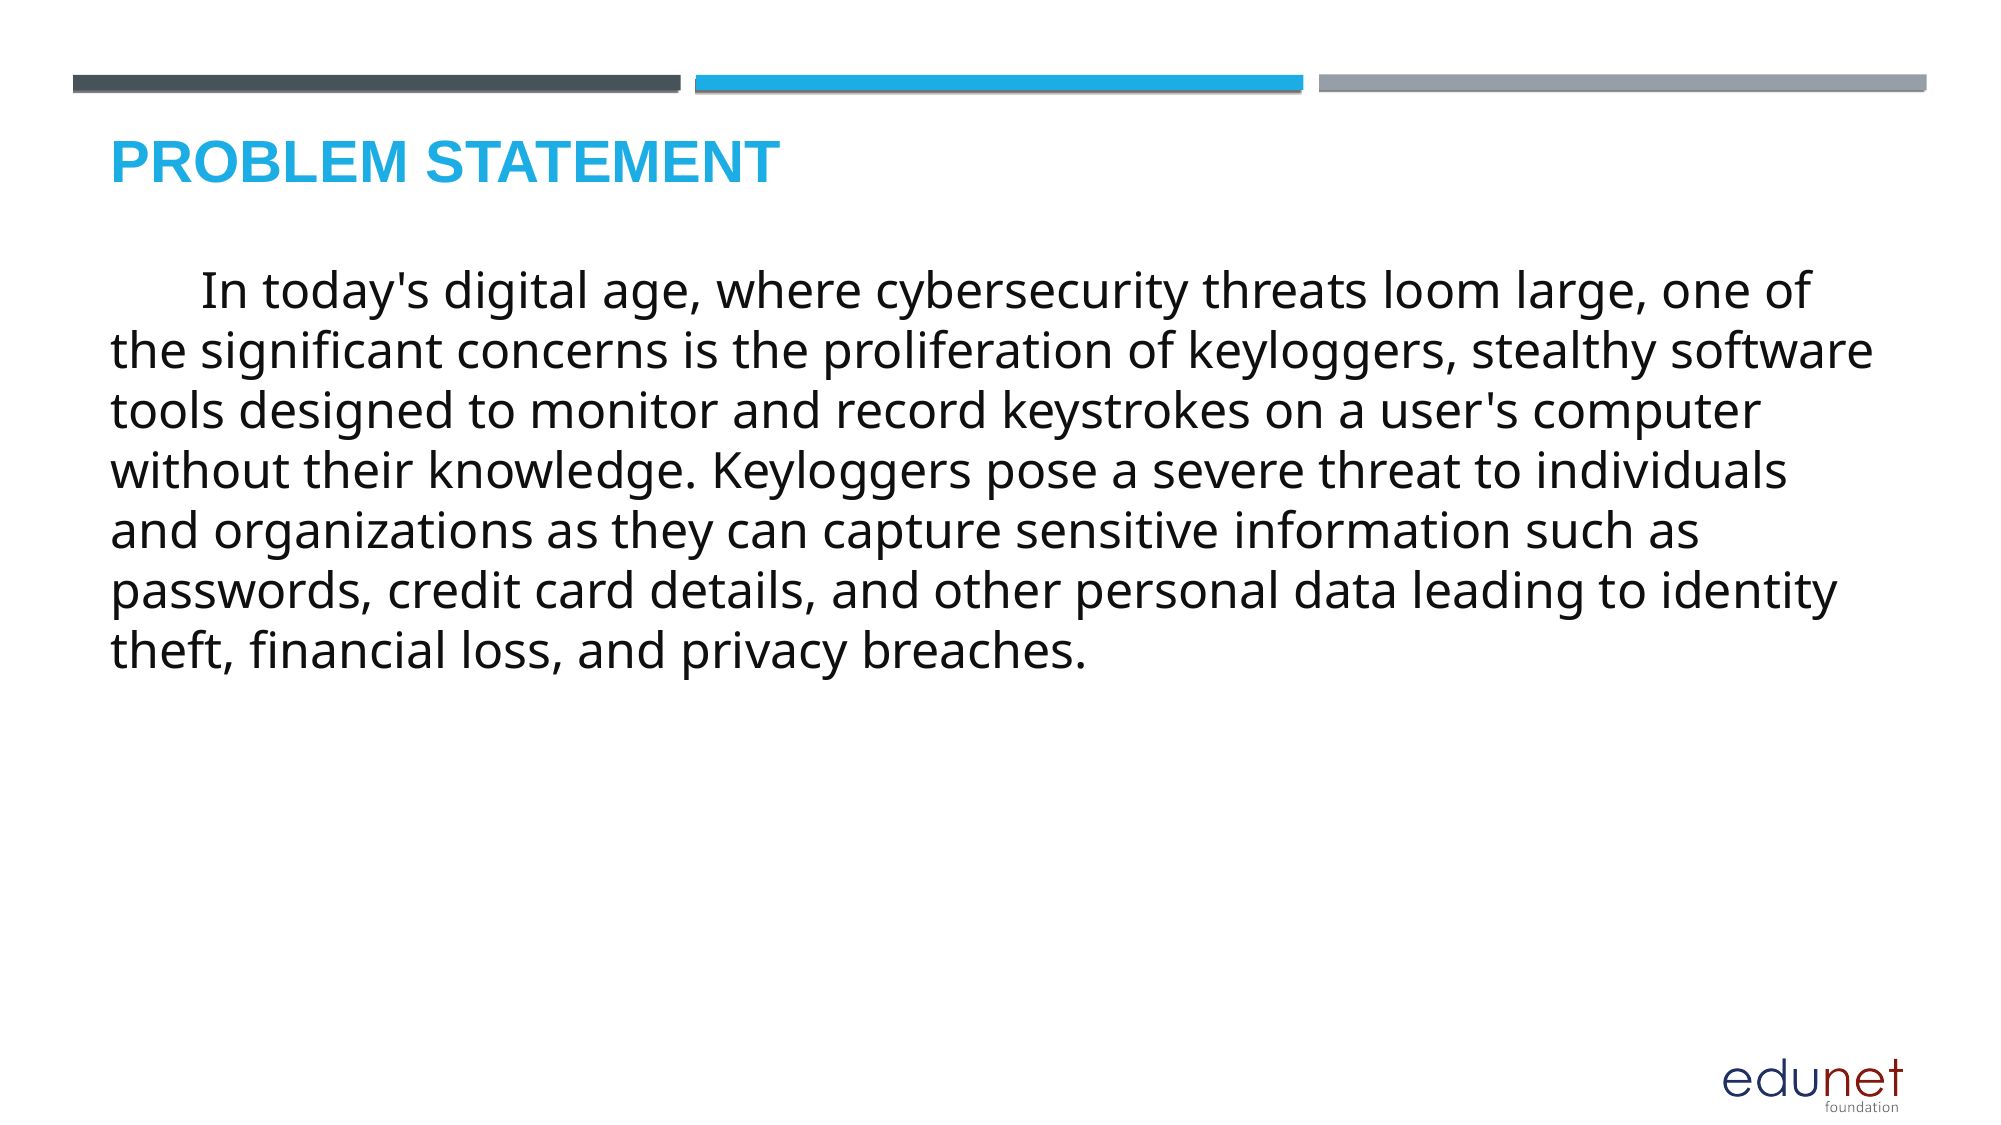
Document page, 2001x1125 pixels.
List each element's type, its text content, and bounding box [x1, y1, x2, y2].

title Problem Statement [95, 115, 1905, 202]
picture [1719, 1056, 1905, 1116]
list In today's digital age, where cybersecurity threats loom large, one of the significant concerns is the proliferation of keyloggers, stealthy software tools designed to monitor and record keystrokes on a user's computer without their knowledge. Keyloggers pose a severe threat to individuals and organizations as they can capture sensitive information such as passwords, credit card details, and other personal data leading to identity theft, financial loss, and privacy breaches. [95, 202, 1905, 969]
